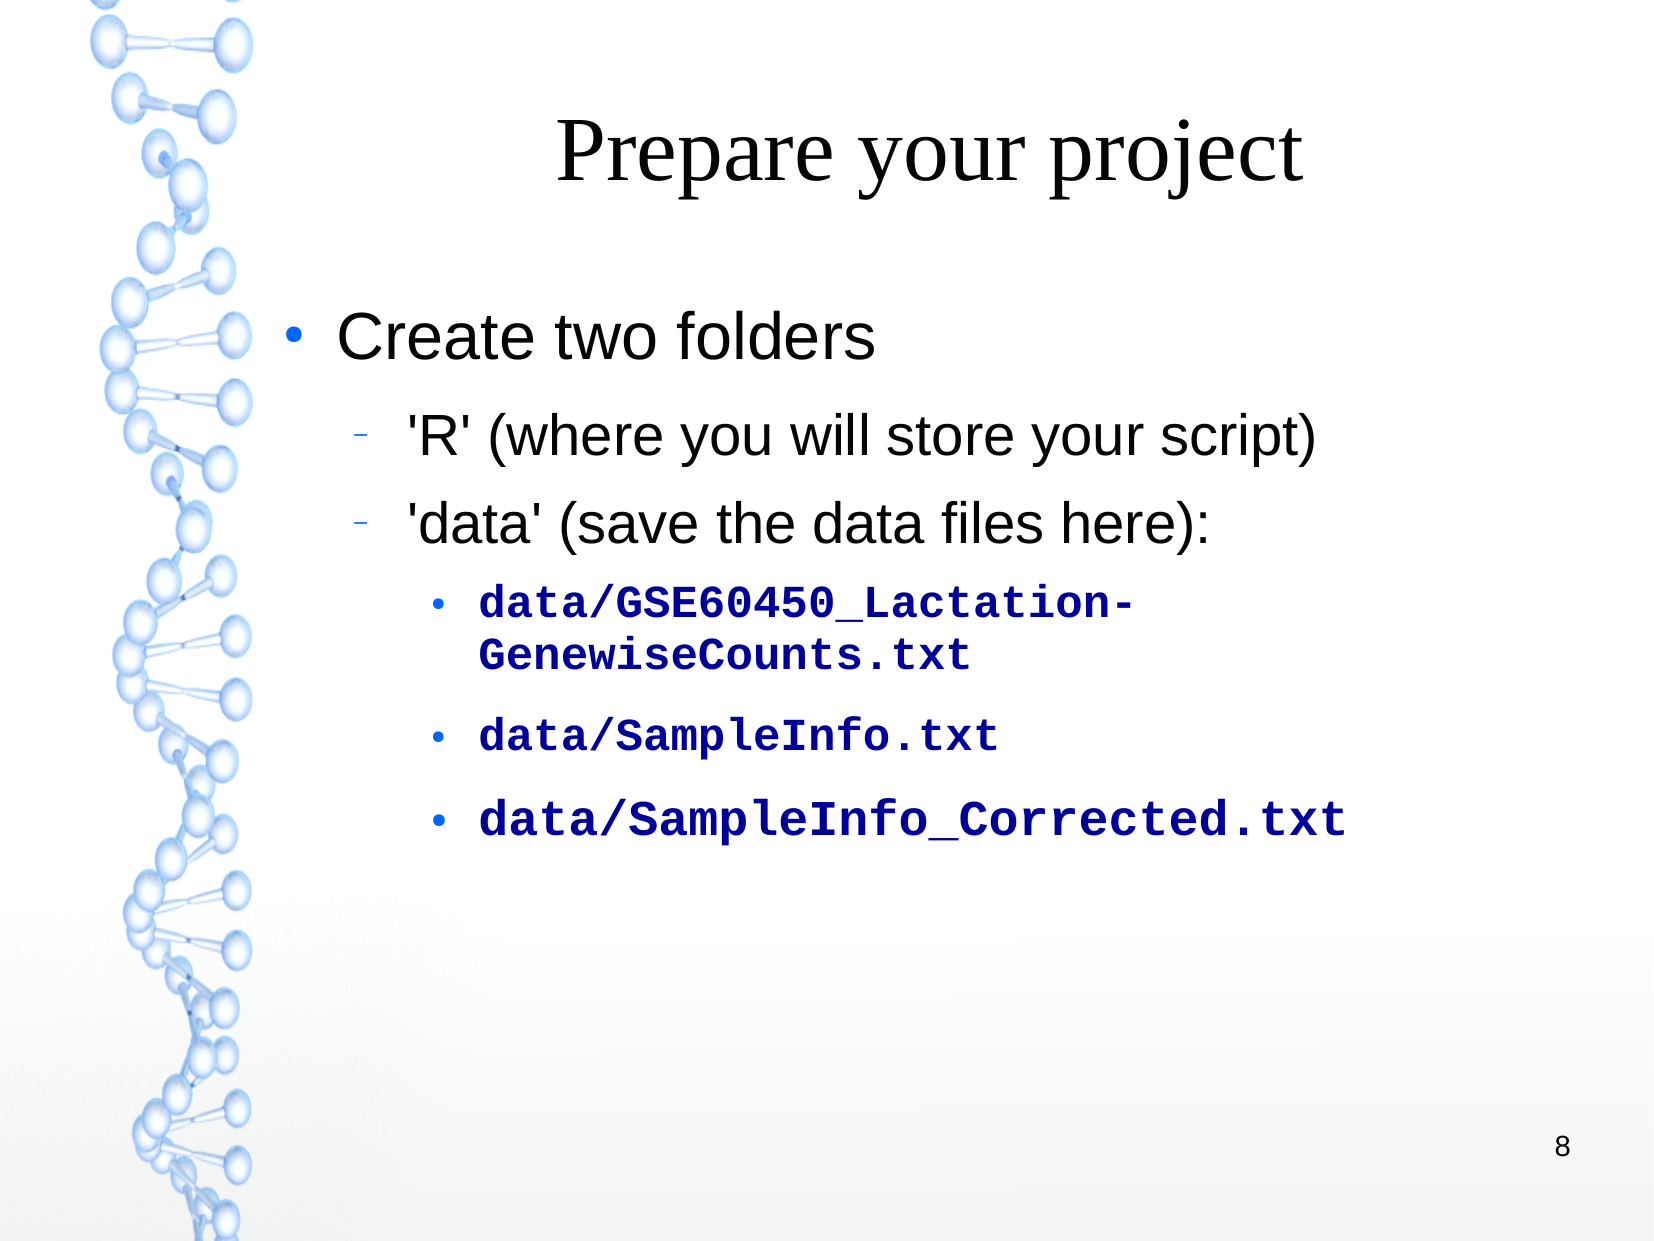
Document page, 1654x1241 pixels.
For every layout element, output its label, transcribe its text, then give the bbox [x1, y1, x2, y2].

title Prepare your project [265, 47, 1595, 252]
picture [0, 0, 1654, 1241]
list Create two folders 'R' (where you will store your script) 'data' (save the data files here): data/GSE60450_Lactation-GenewiseCounts.txt data/SampleInfo.txt data/SampleInfo_Corrected.txt [265, 299, 1595, 1019]
